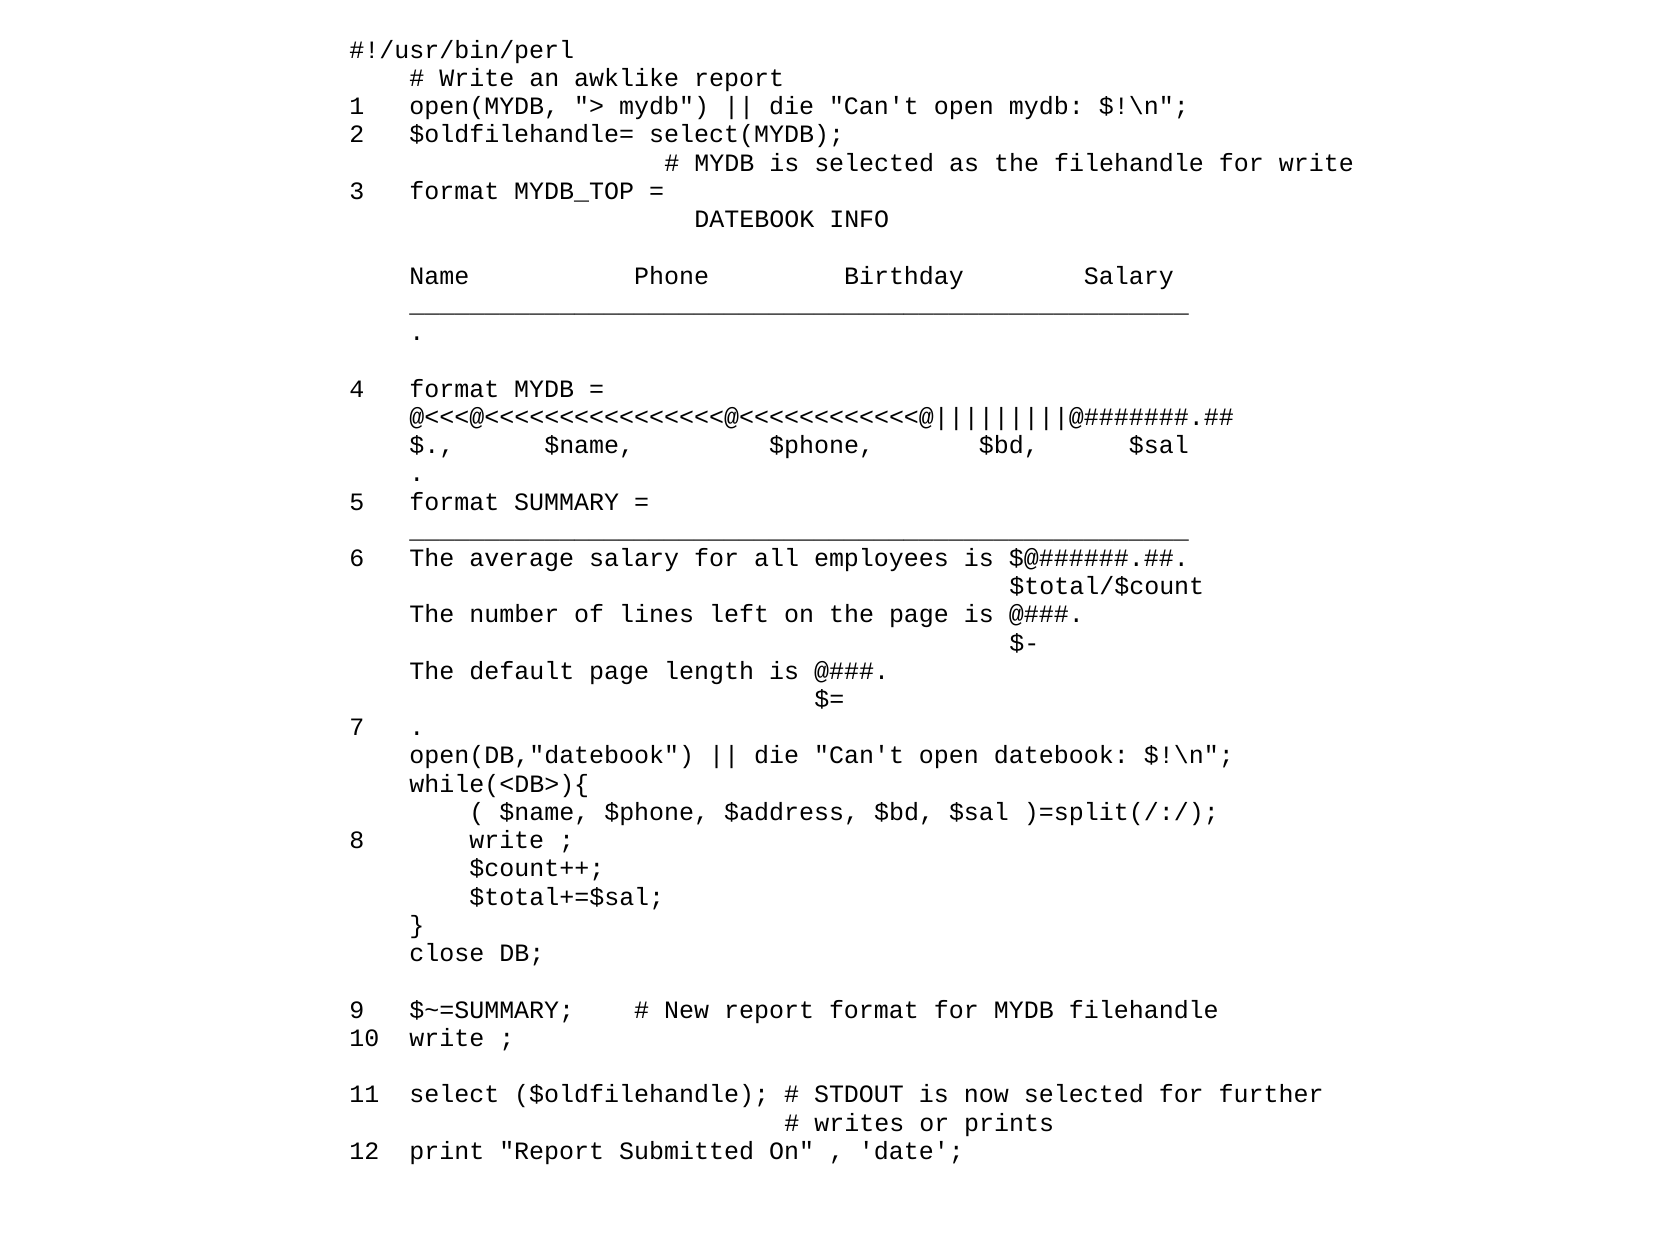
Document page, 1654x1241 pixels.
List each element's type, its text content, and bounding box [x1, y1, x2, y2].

subtitle #!/usr/bin/perl # Write an awklike report 1 open(MYDB, "> mydb") || die "Can't open mydb: $!\n"; 2 $oldfilehandle= select(MYDB); # MYDB is selected as the filehandle for write 3 format MYDB_TOP = DATEBOOK INFO Name Phone Birthday Salary ____________________________________________________ . 4 format MYDB = @<<<@<<<<<<<<<<<<<<<<@<<<<<<<<<<<<@|||||||||@#######.## $., $name, $phone, $bd, $sal . 5 format SUMMARY = ____________________________________________________ 6 The average salary for all employees is $@######.##. $total/$count The number of lines left on the page is @###. $- The default page length is @###. $= 7 . open(DB,"datebook") || die "Can't open datebook: $!\n"; while(<DB>){ ( $name, $phone, $address, $bd, $sal )=split(/:/); 8 write ; $count++; $total+=$sal; } close DB; 9 $~=SUMMARY; # New report format for MYDB filehandle 10 write ; 11 select ($oldfilehandle); # STDOUT is now selected for further # writes or prints 12 print "Report Submitted On" , 'date'; [349, 37, 1654, 1224]
